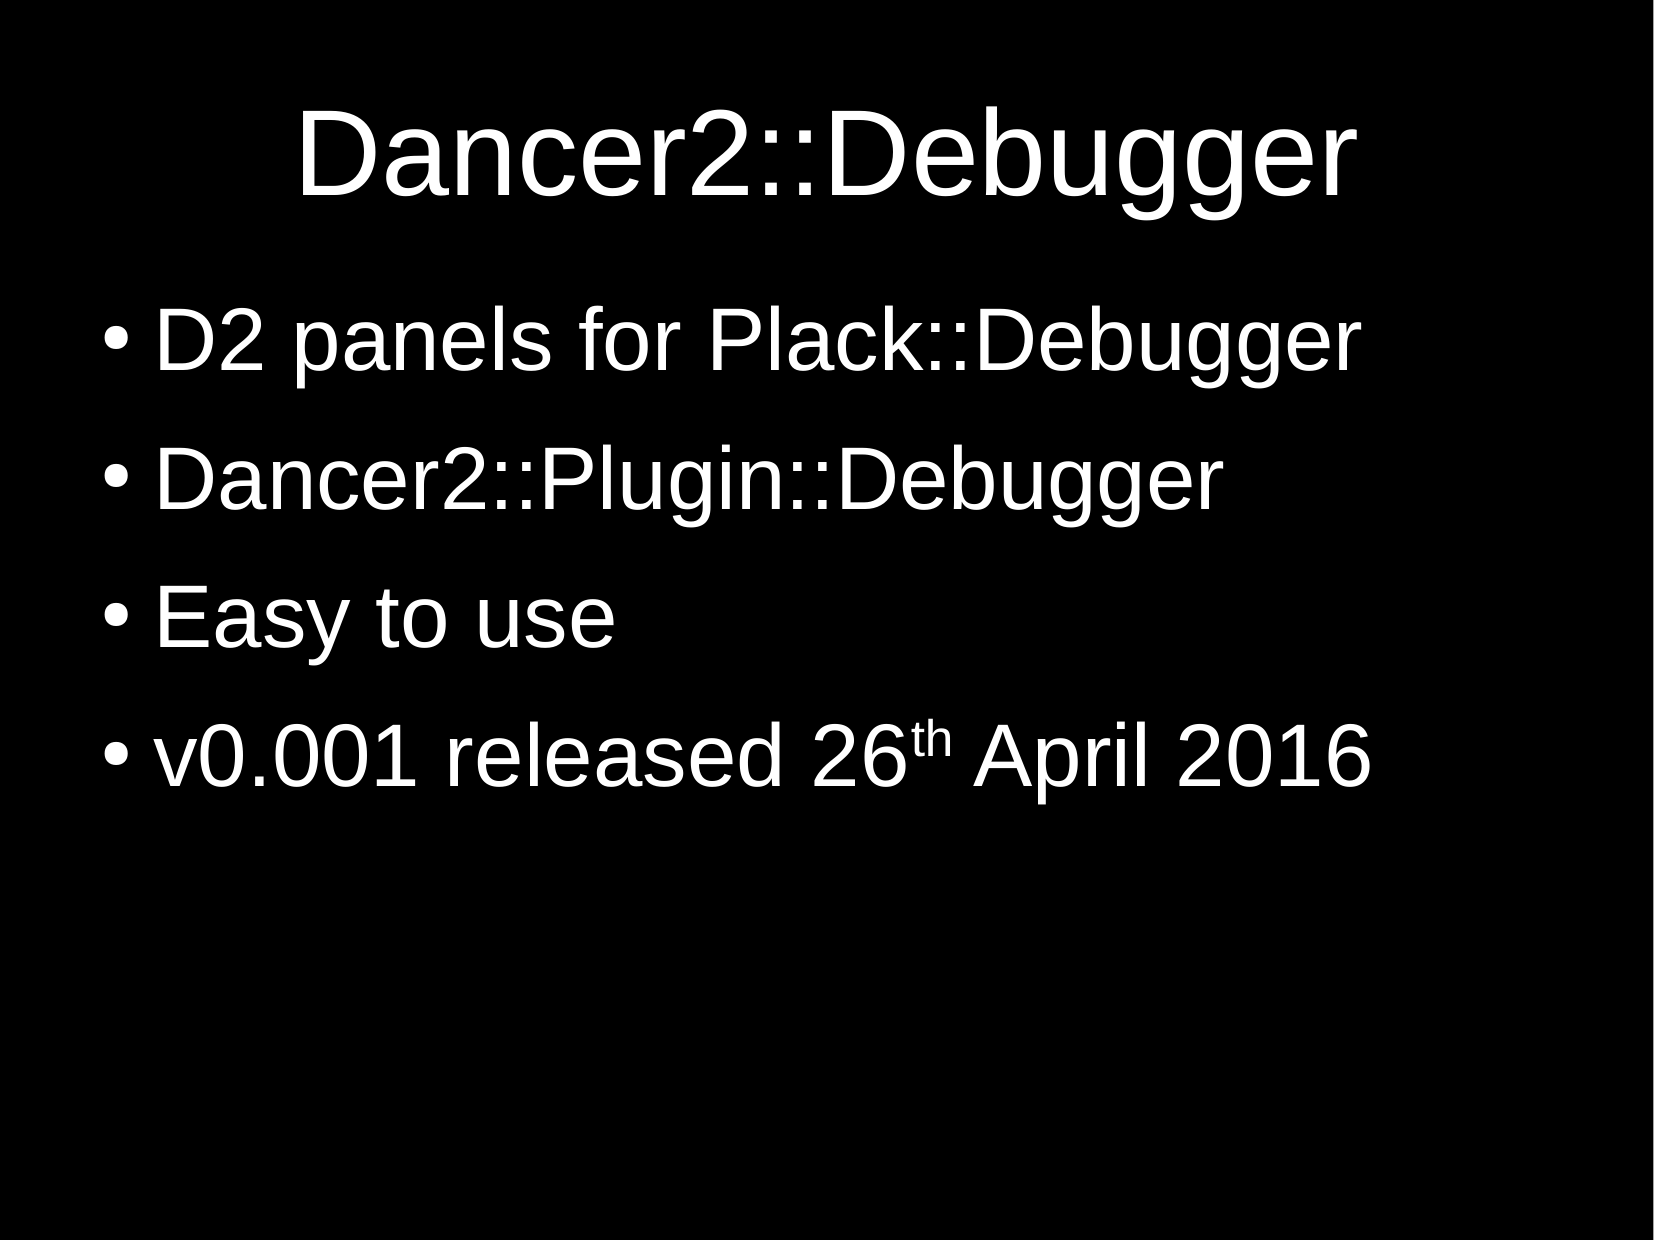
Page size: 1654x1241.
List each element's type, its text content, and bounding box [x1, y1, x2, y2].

title Dancer2::Debugger [82, 49, 1571, 257]
list D2 panels for Plack::Debugger Dancer2::Plugin::Debugger Easy to use v0.001 released 26th April 2016 [82, 290, 1571, 1010]
